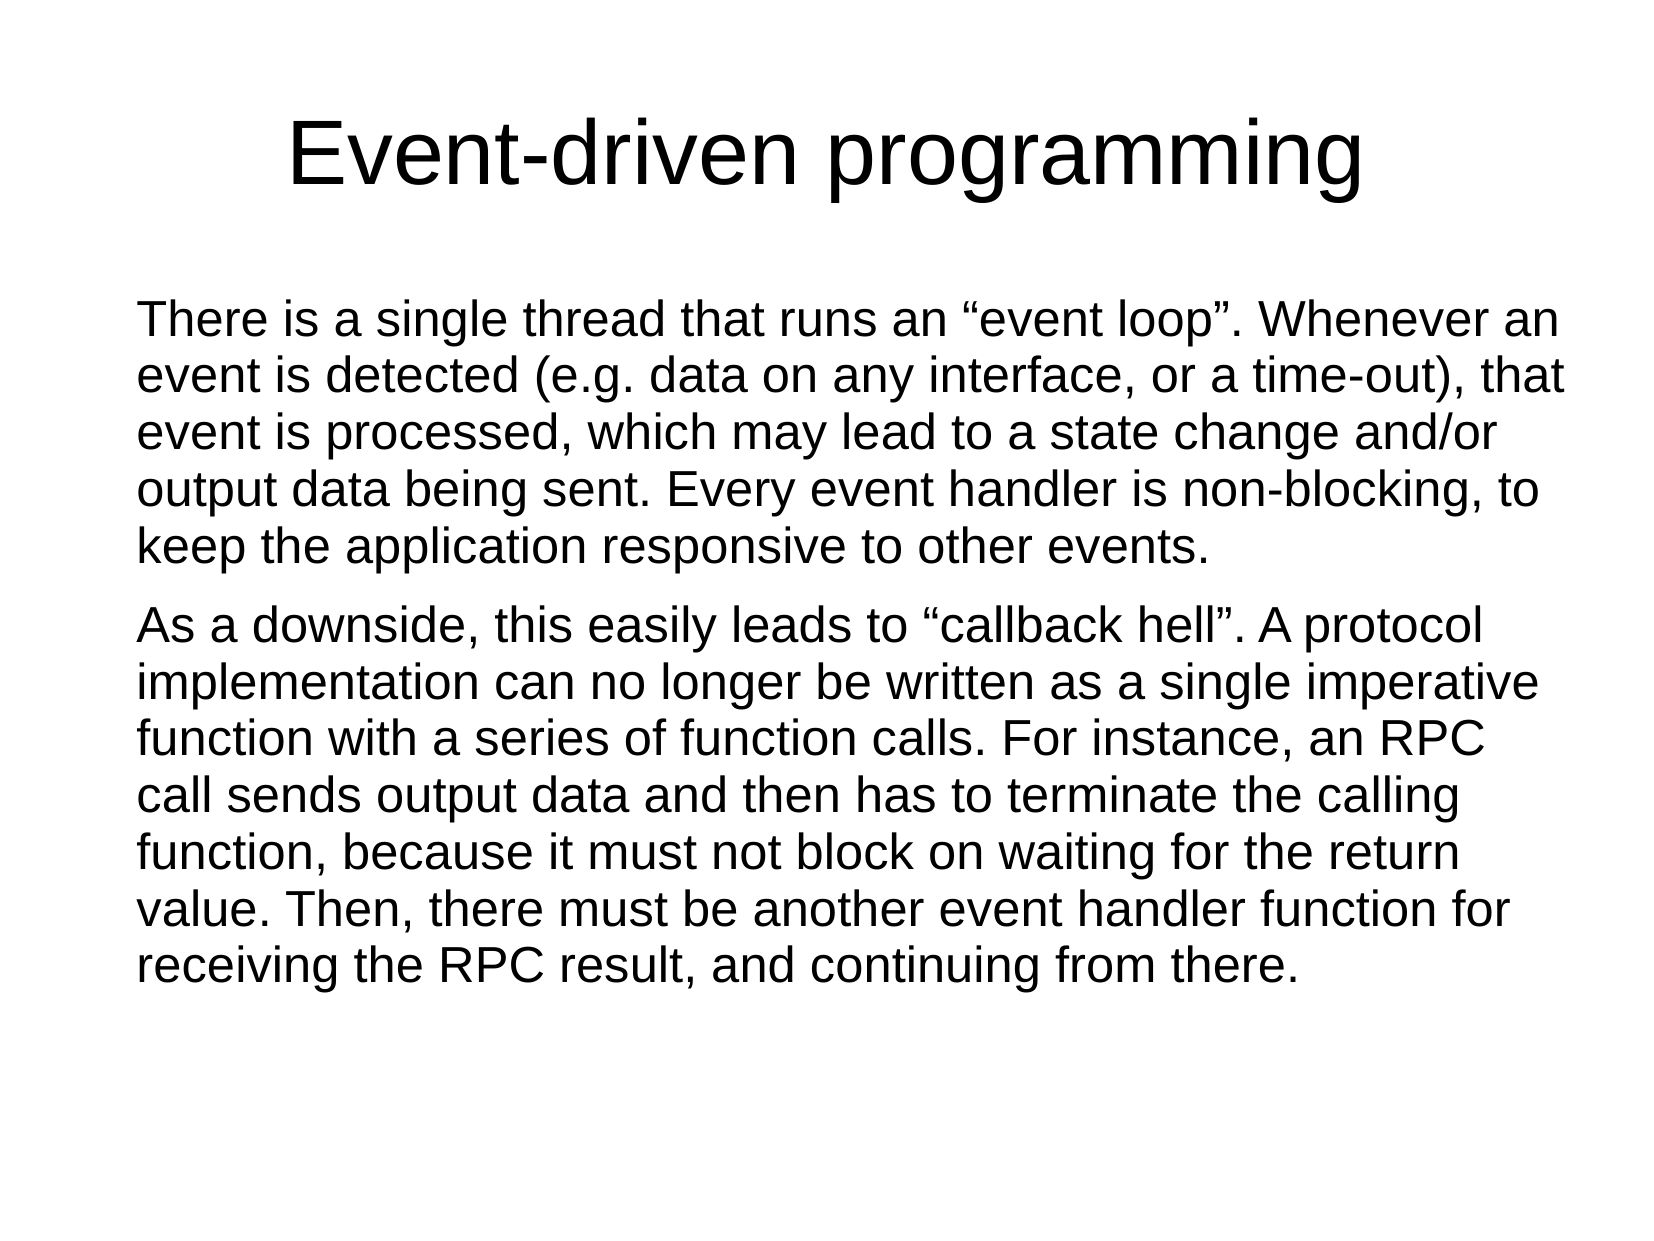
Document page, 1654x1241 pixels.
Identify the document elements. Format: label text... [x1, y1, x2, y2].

list There is a single thread that runs an “event loop”. Whenever an event is detected (e.g. data on any interface, or a time-out), that event is processed, which may lead to a state change and/or output data being sent. Every event handler is non-blocking, to keep the application responsive to other events. As a downside, this easily leads to “callback hell”. A protocol implementation can no longer be written as a single imperative function with a series of function calls. For instance, an RPC call sends output data and then has to terminate the calling function, because it must not block on waiting for the return value. Then, there must be another event handler function for receiving the RPC result, and continuing from there. [82, 290, 1571, 1010]
title Event-driven programming [82, 49, 1571, 257]
